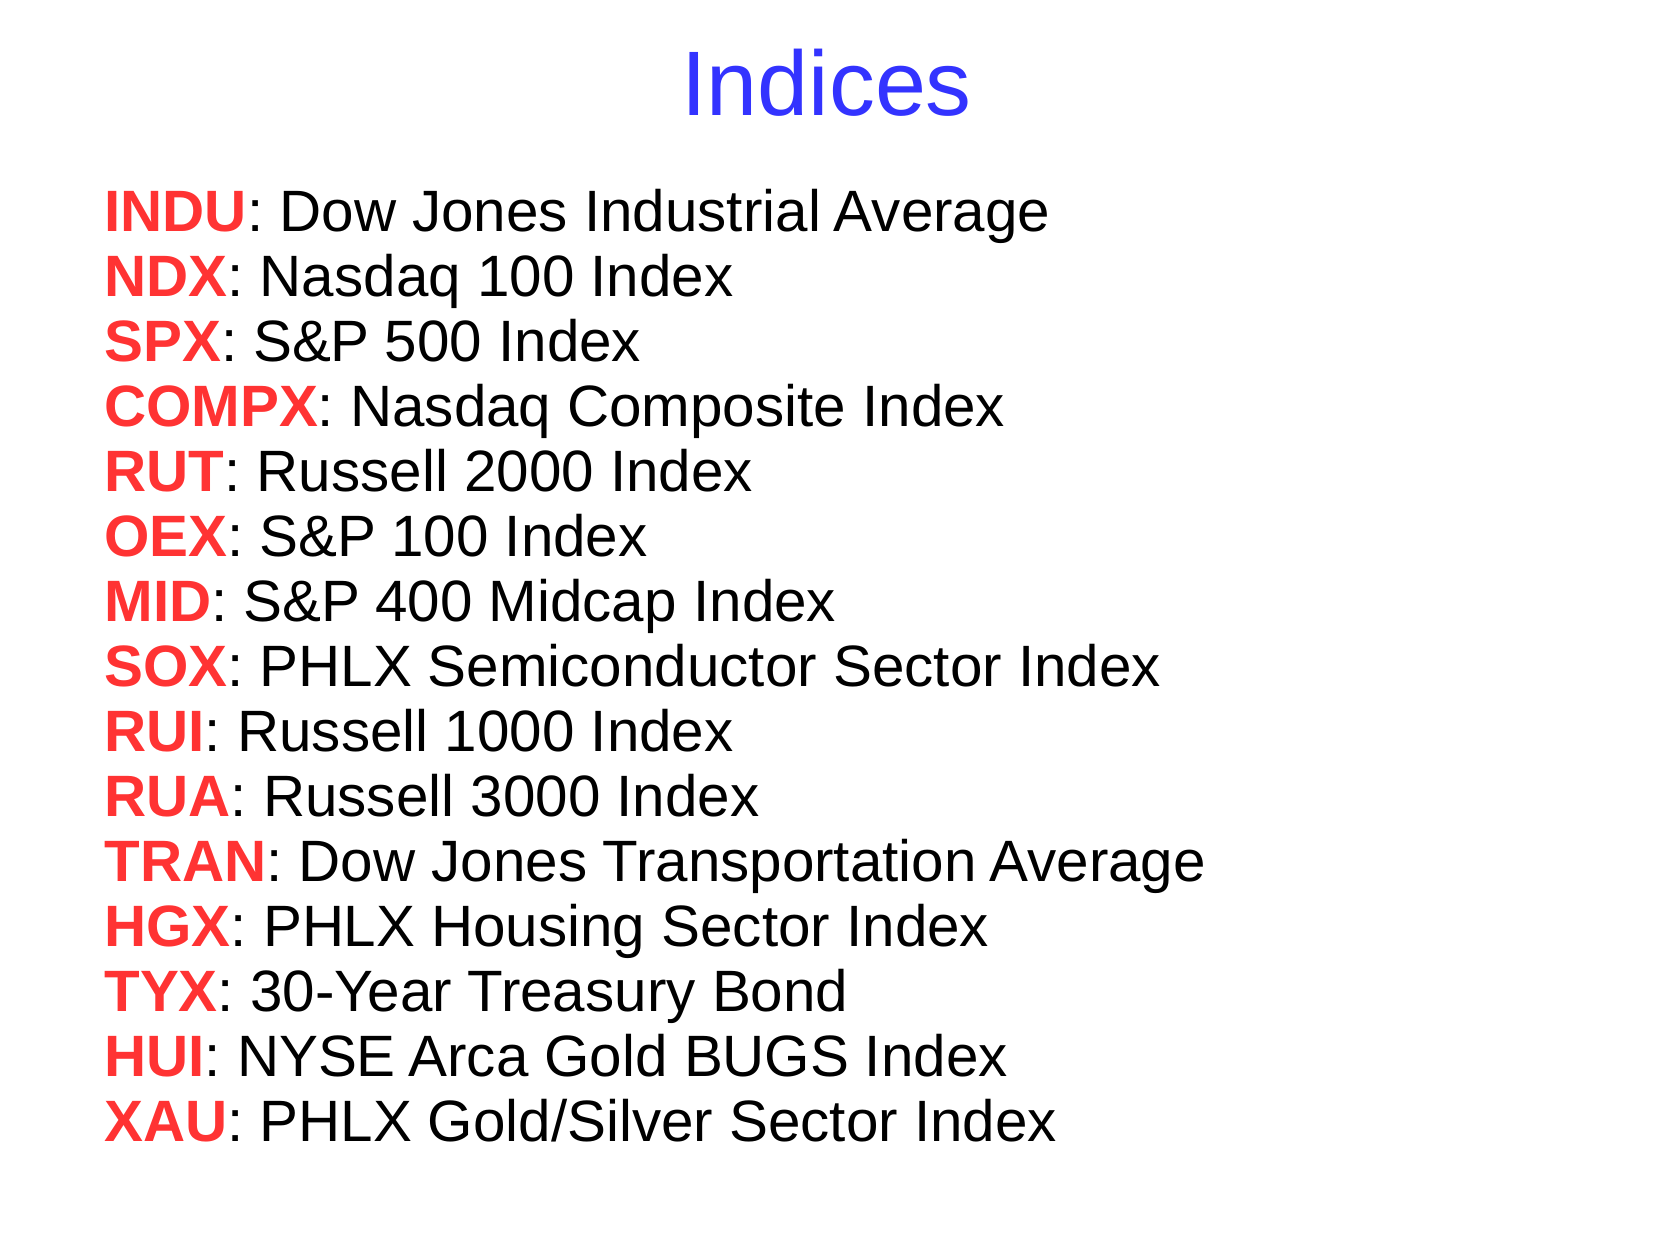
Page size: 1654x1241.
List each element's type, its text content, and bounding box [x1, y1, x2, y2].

text_box INDU: Dow Jones Industrial Average NDX: Nasdaq 100 Index SPX: S&P 500 Index COMPX: Nasdaq Composite Index RUT: Russell 2000 Index OEX: S&P 100 Index MID: S&P 400 Midcap Index SOX: PHLX Semiconductor Sector Index RUI: Russell 1000 Index RUA: Russell 3000 Index TRAN: Dow Jones Transportation Average HGX: PHLX Housing Sector Index TYX: 30-Year Treasury Bond HUI: NYSE Arca Gold BUGS Index XAU: PHLX Gold/Silver Sector Index [90, 171, 1561, 1162]
title Indices [82, 25, 1571, 142]
